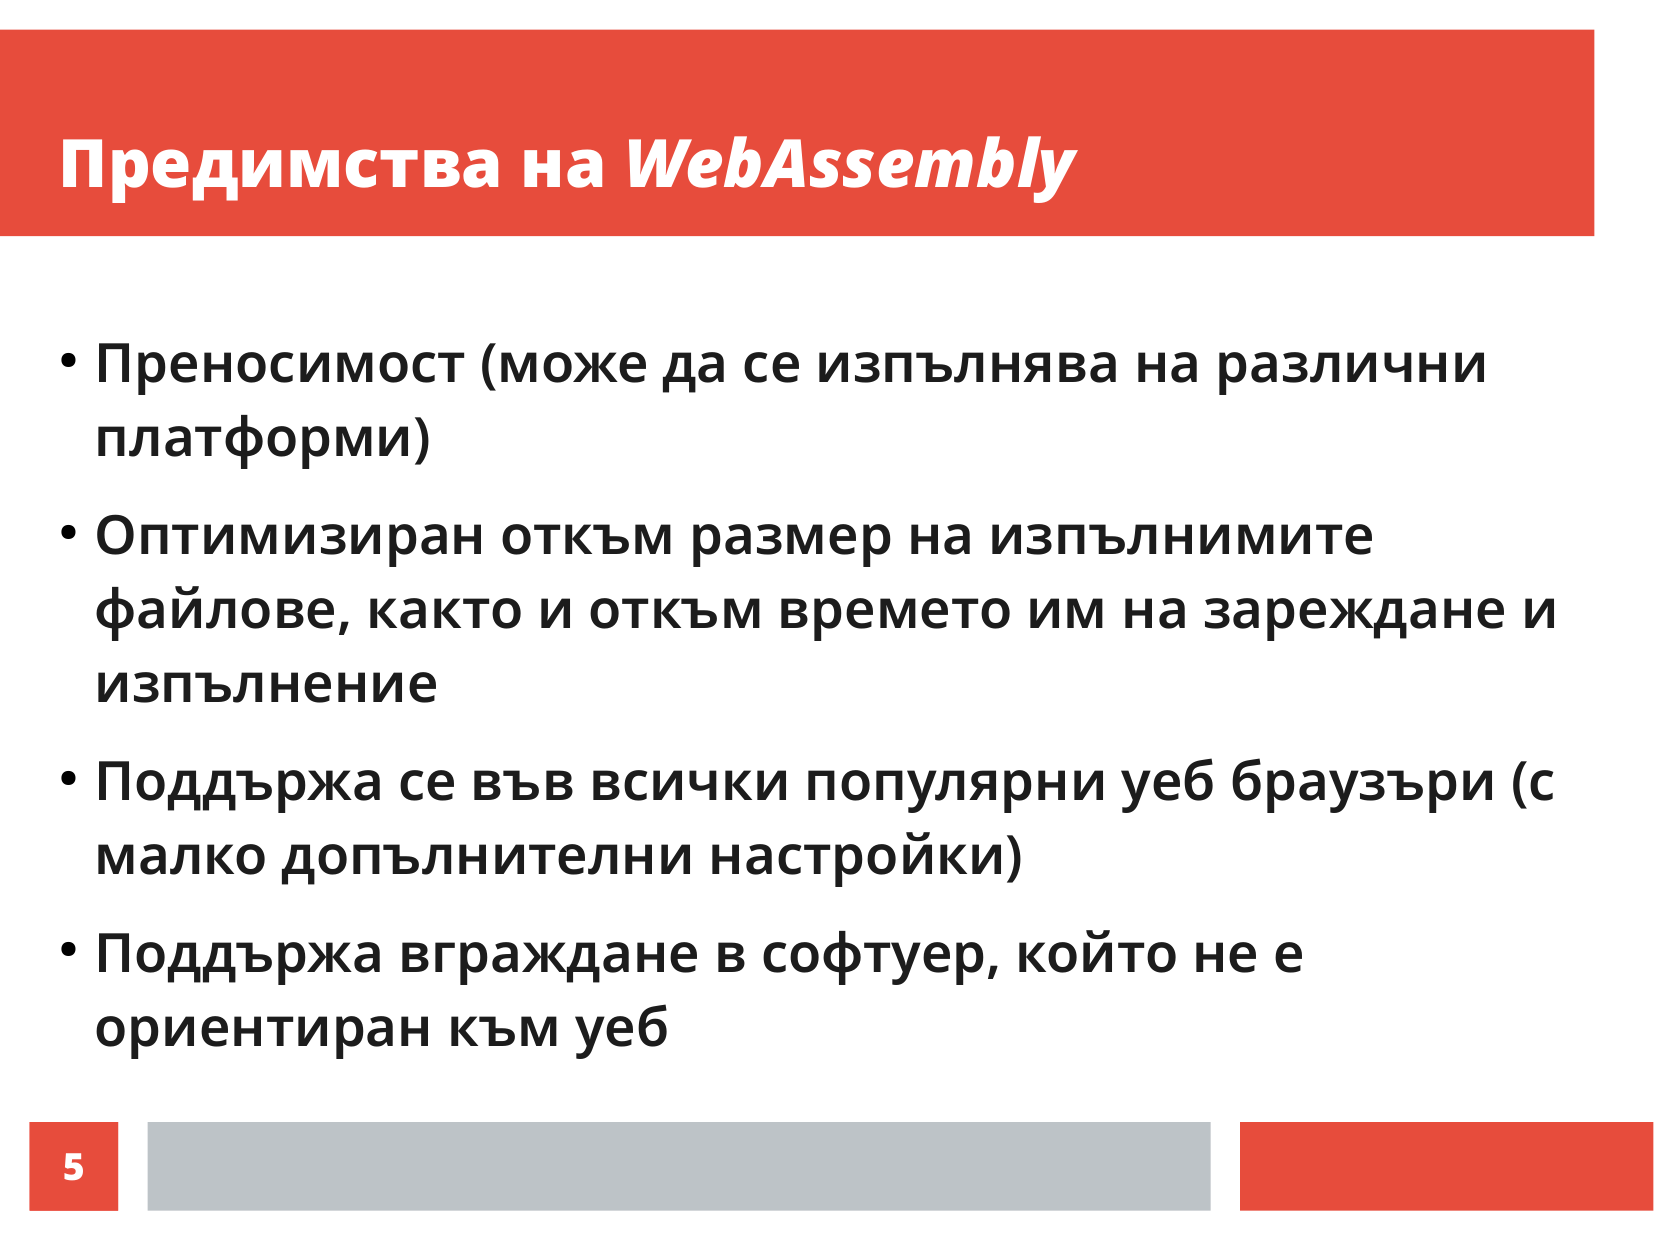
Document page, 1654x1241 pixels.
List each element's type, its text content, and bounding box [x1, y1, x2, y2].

title Предимства на WebAssembly [59, 59, 1595, 207]
list Преносимост (може да се изпълнява на различни платформи) Оптимизиран откъм размер на изпълнимите файлове, както и откъм времето им на зареждане и изпълнение Поддържа се във всички популярни уеб браузъри (с малко допълнителни настройки) Поддържа вграждане в софтуер, който не е ориентиран към уеб [59, 324, 1565, 1093]
